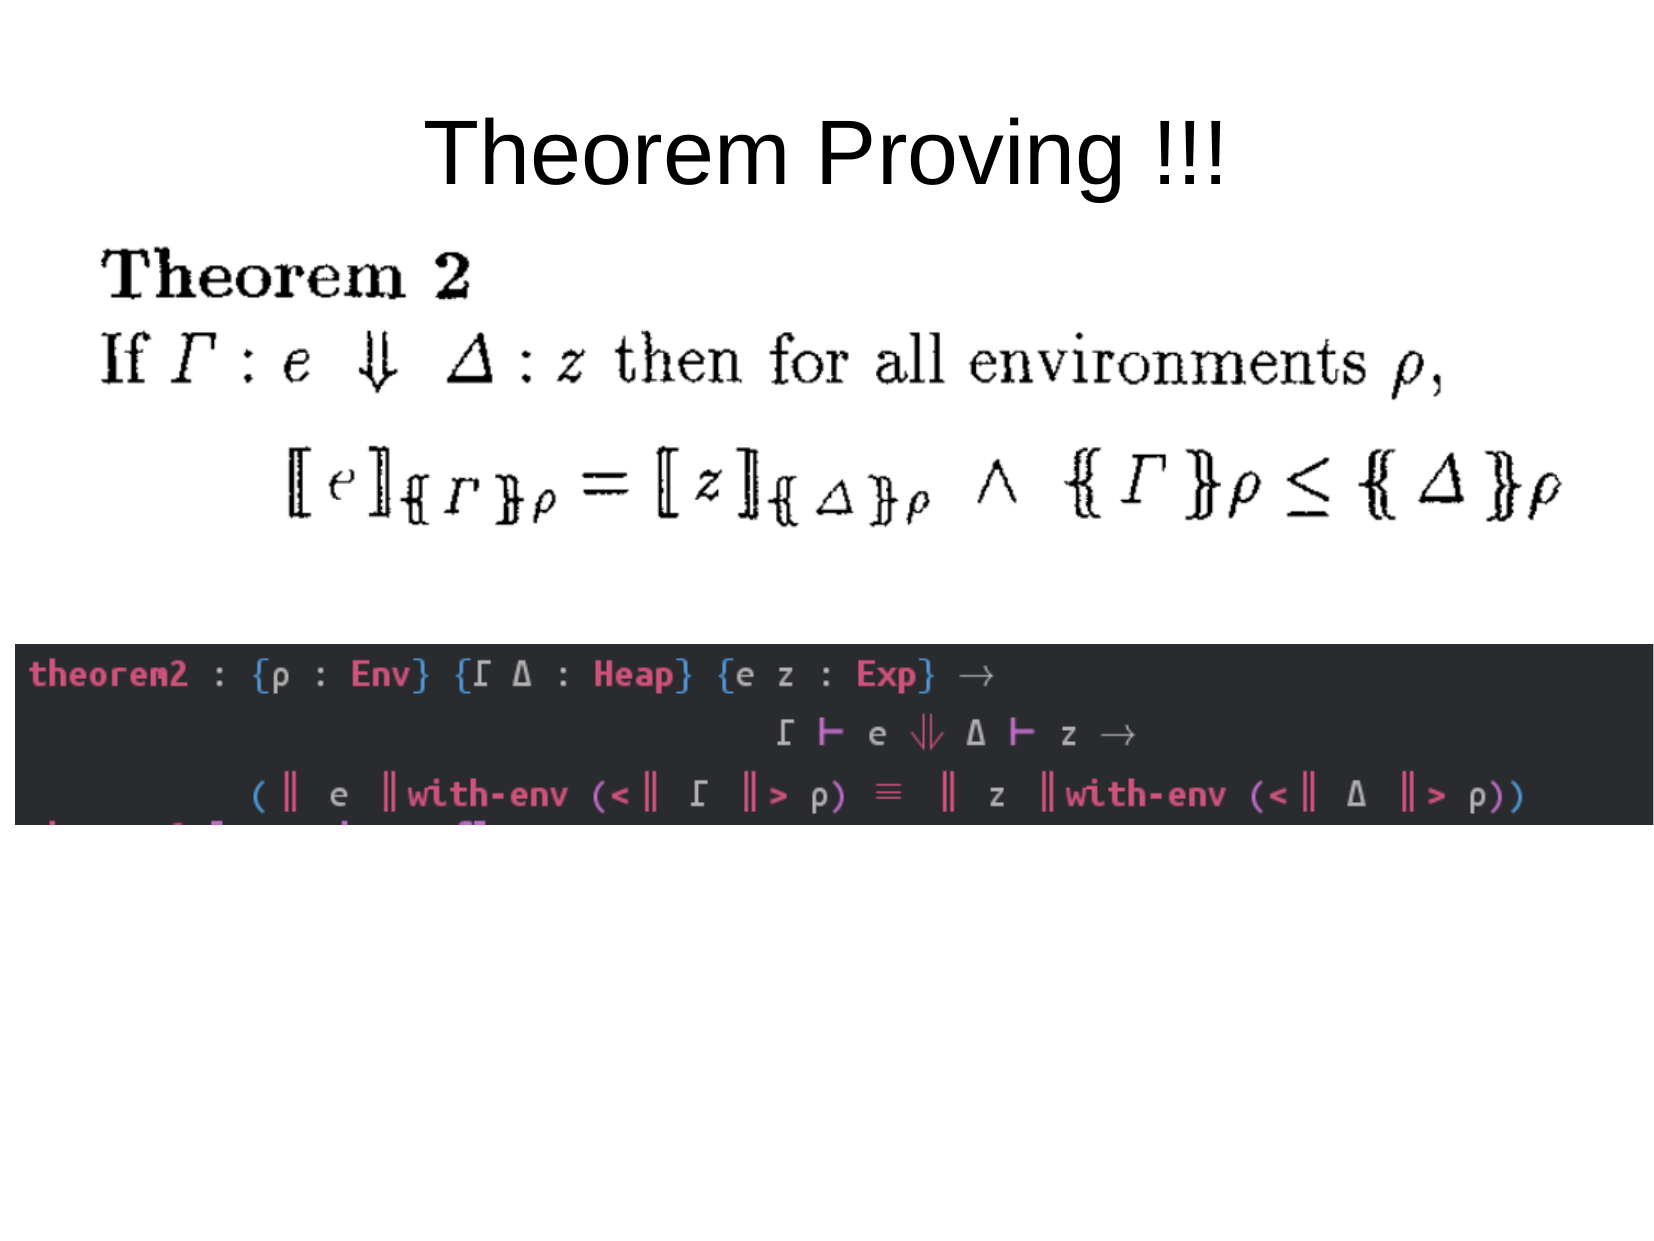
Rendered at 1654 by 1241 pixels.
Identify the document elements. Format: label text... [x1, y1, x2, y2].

picture [45, 209, 1654, 548]
picture [15, 644, 1654, 826]
title Theorem Proving !!! [82, 49, 1571, 209]
